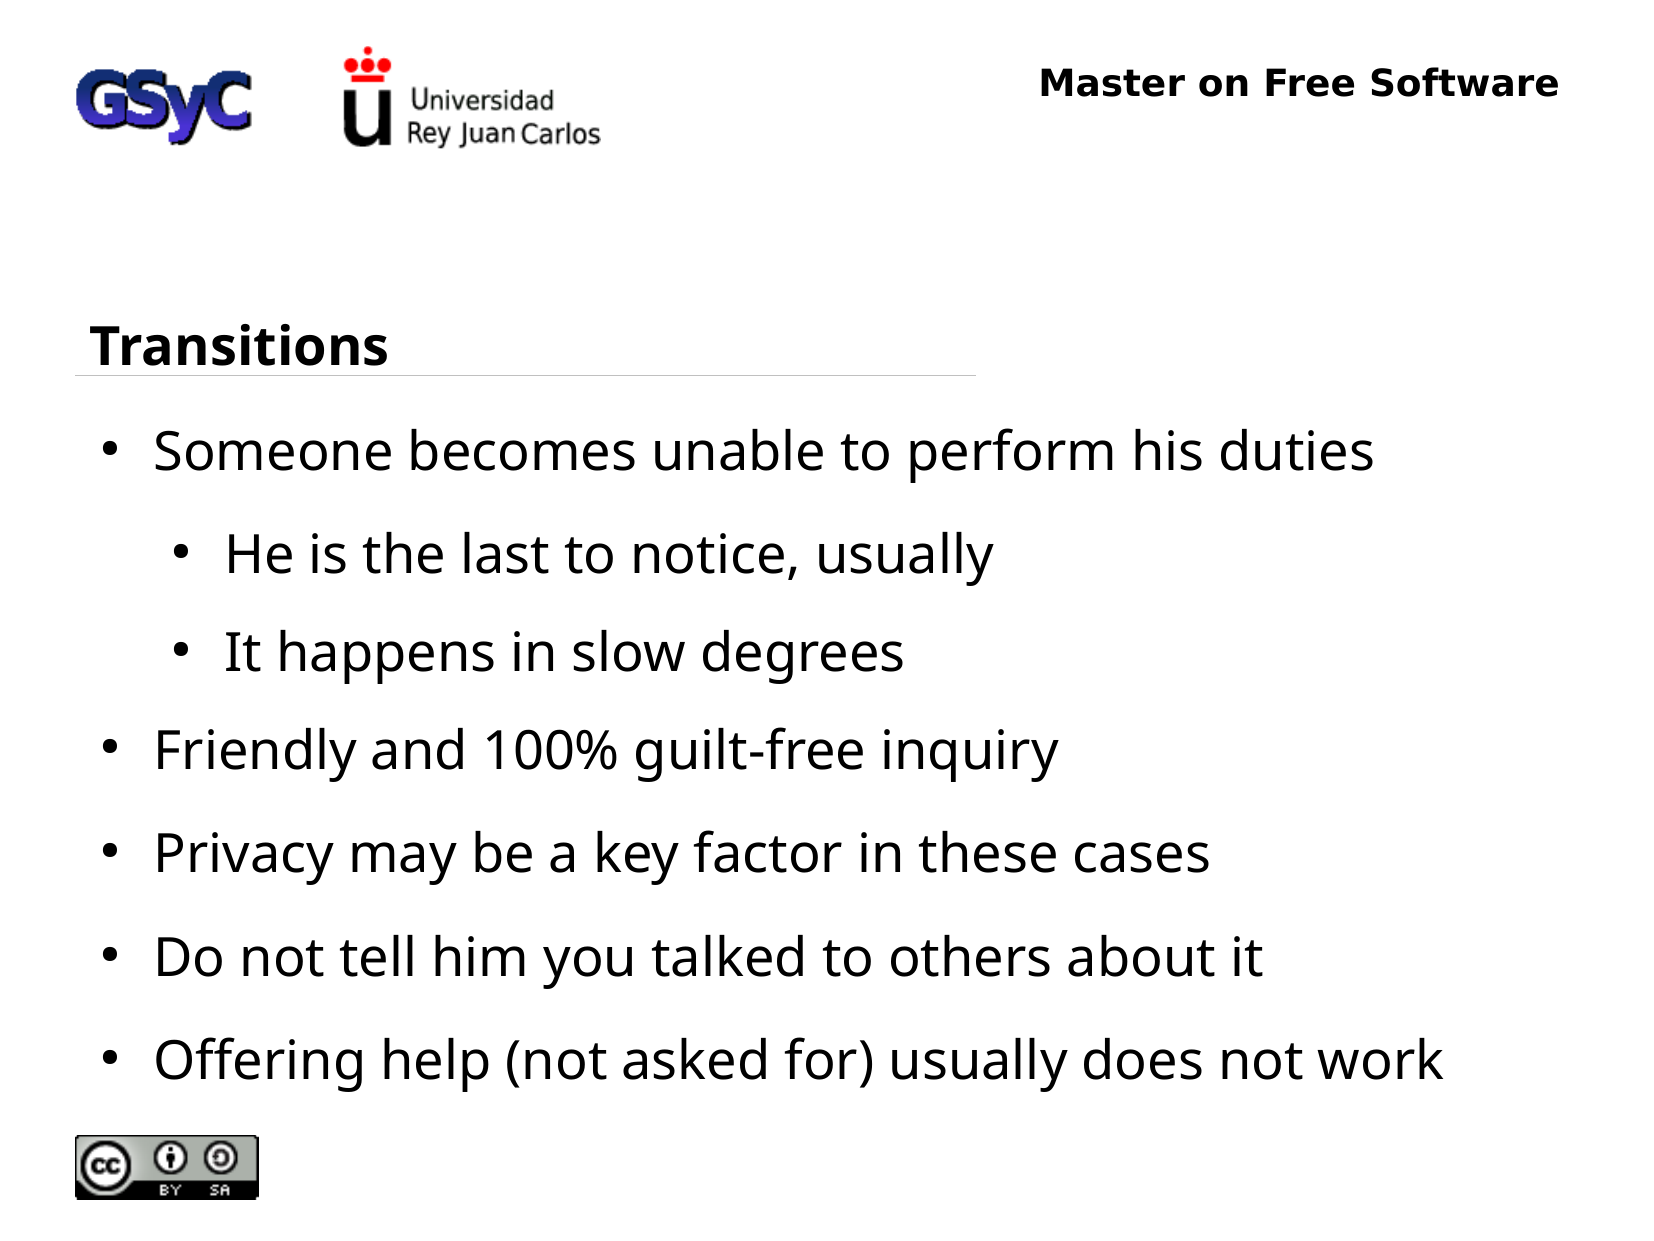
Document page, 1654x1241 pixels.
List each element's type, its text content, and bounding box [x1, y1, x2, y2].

list Someone becomes unable to perform his duties He is the last to notice, usually It happens in slow degrees Friendly and 100% guilt-free inquiry Privacy may be a key factor in these cases Do not tell him you talked to others about it Offering help (not asked for) usually does not work [82, 412, 1571, 1109]
picture [75, 1163, 259, 1200]
picture [75, 46, 601, 150]
text_box Transitions [75, 300, 1538, 381]
text_box [75, 412, 1576, 1163]
